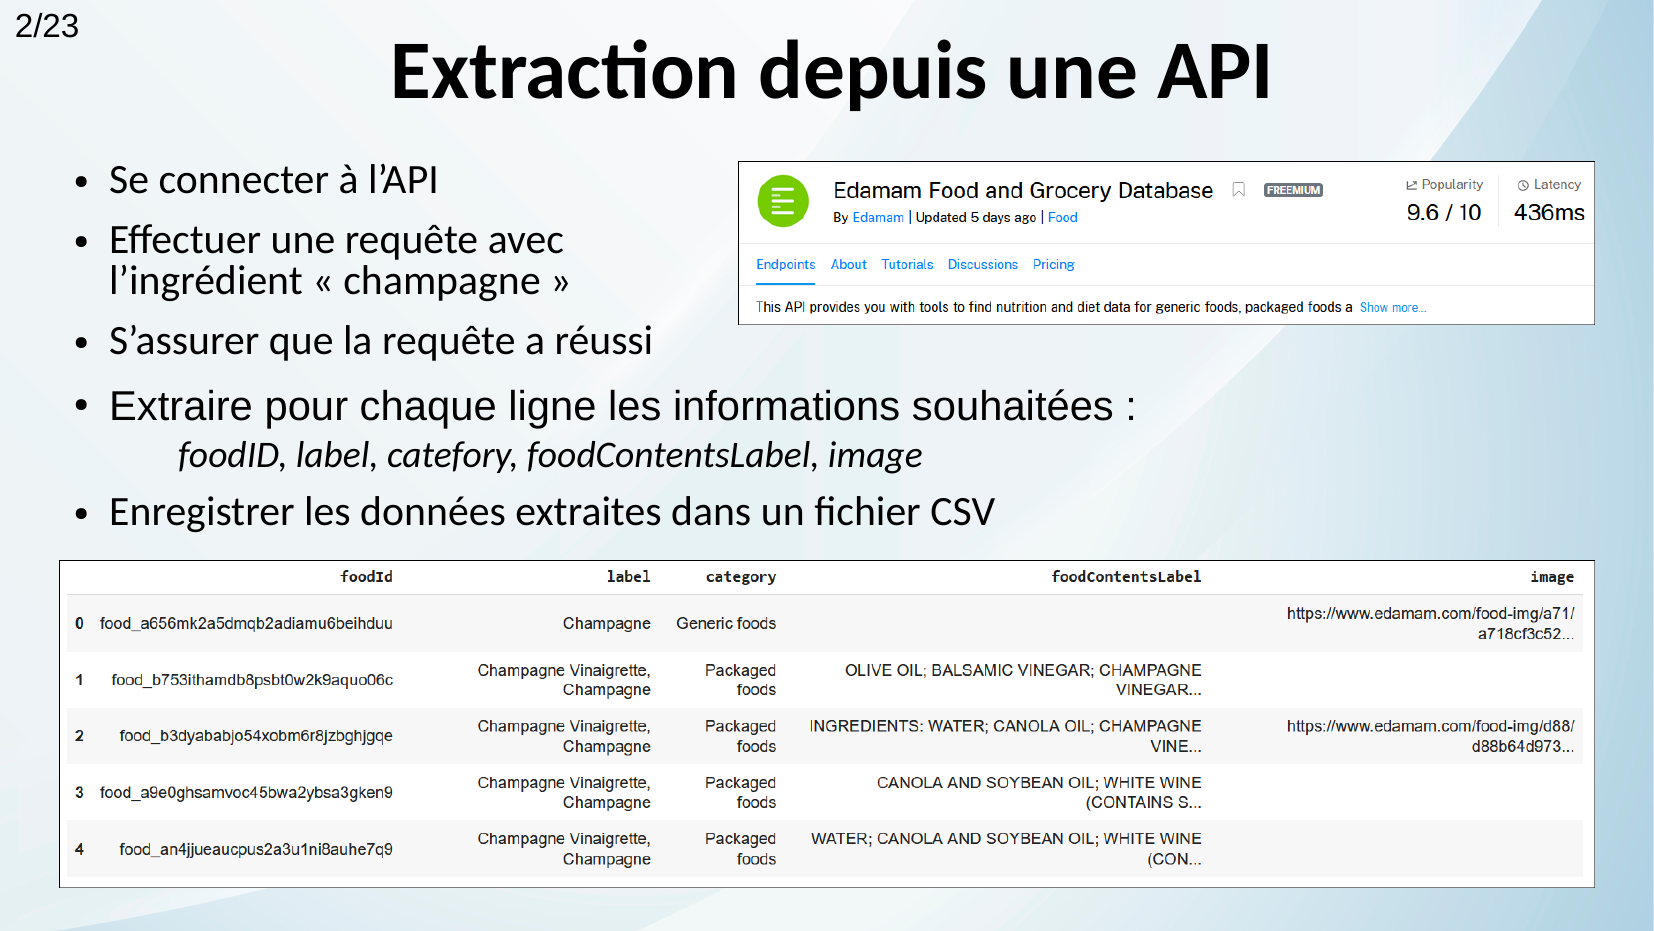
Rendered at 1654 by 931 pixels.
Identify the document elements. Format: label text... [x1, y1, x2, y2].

picture [0, 0, 1654, 931]
title Extraction depuis une API [88, 0, 1577, 156]
text_box 2/23 [0, 0, 88, 60]
text_box Se connecter à l’API Effectuer une requête avec l’ingrédient « champagne » S’assurer que la requête a réussi Extraire pour chaque ligne les informations souhaitées : foodID, label, catefory, foodContentsLabel, image Enregistrer les données extraites dans un fichier CSV [59, 155, 1182, 544]
